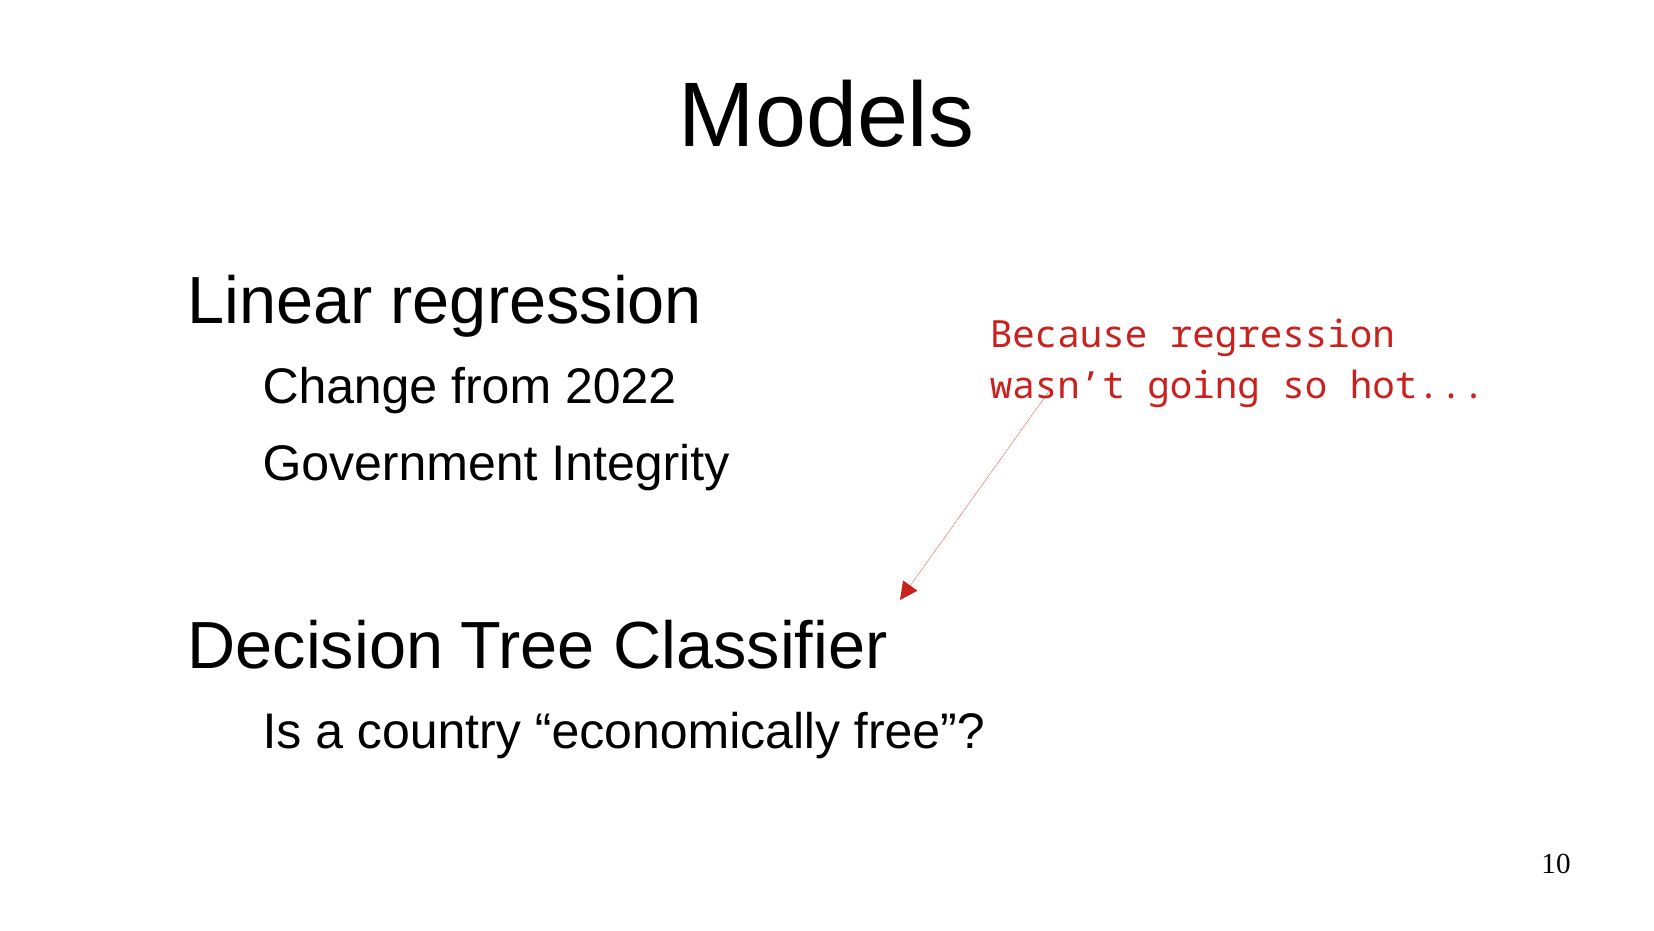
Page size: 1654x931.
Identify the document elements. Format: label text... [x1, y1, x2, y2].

text_box Because regression wasn’t going so hot... [975, 300, 1501, 390]
title Models [82, 37, 1571, 193]
text_box Linear regression Change from 2022 Government Integrity Decision Tree Classifier Is a country “economically free”? [187, 262, 1571, 760]
